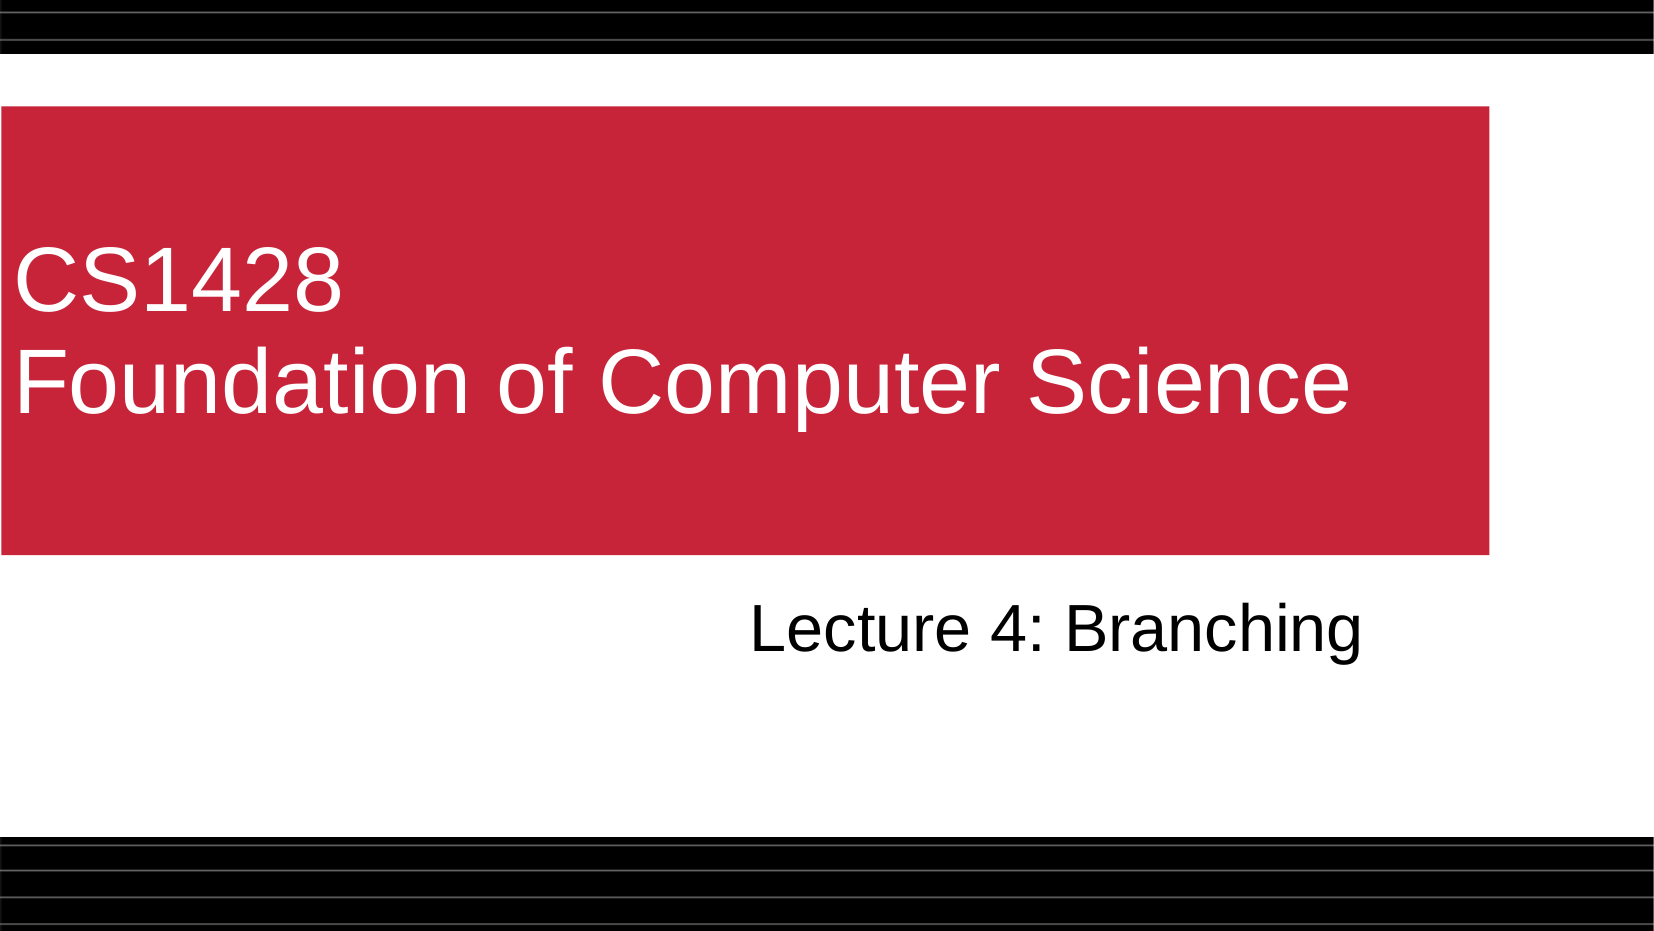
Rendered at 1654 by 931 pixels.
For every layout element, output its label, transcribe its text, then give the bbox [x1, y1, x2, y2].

subtitle Lecture 4: Branching [625, 590, 1489, 804]
picture [0, 837, 1654, 931]
title CS1428 Foundation of Computer Science [1, 106, 1490, 556]
picture [0, 0, 1654, 54]
